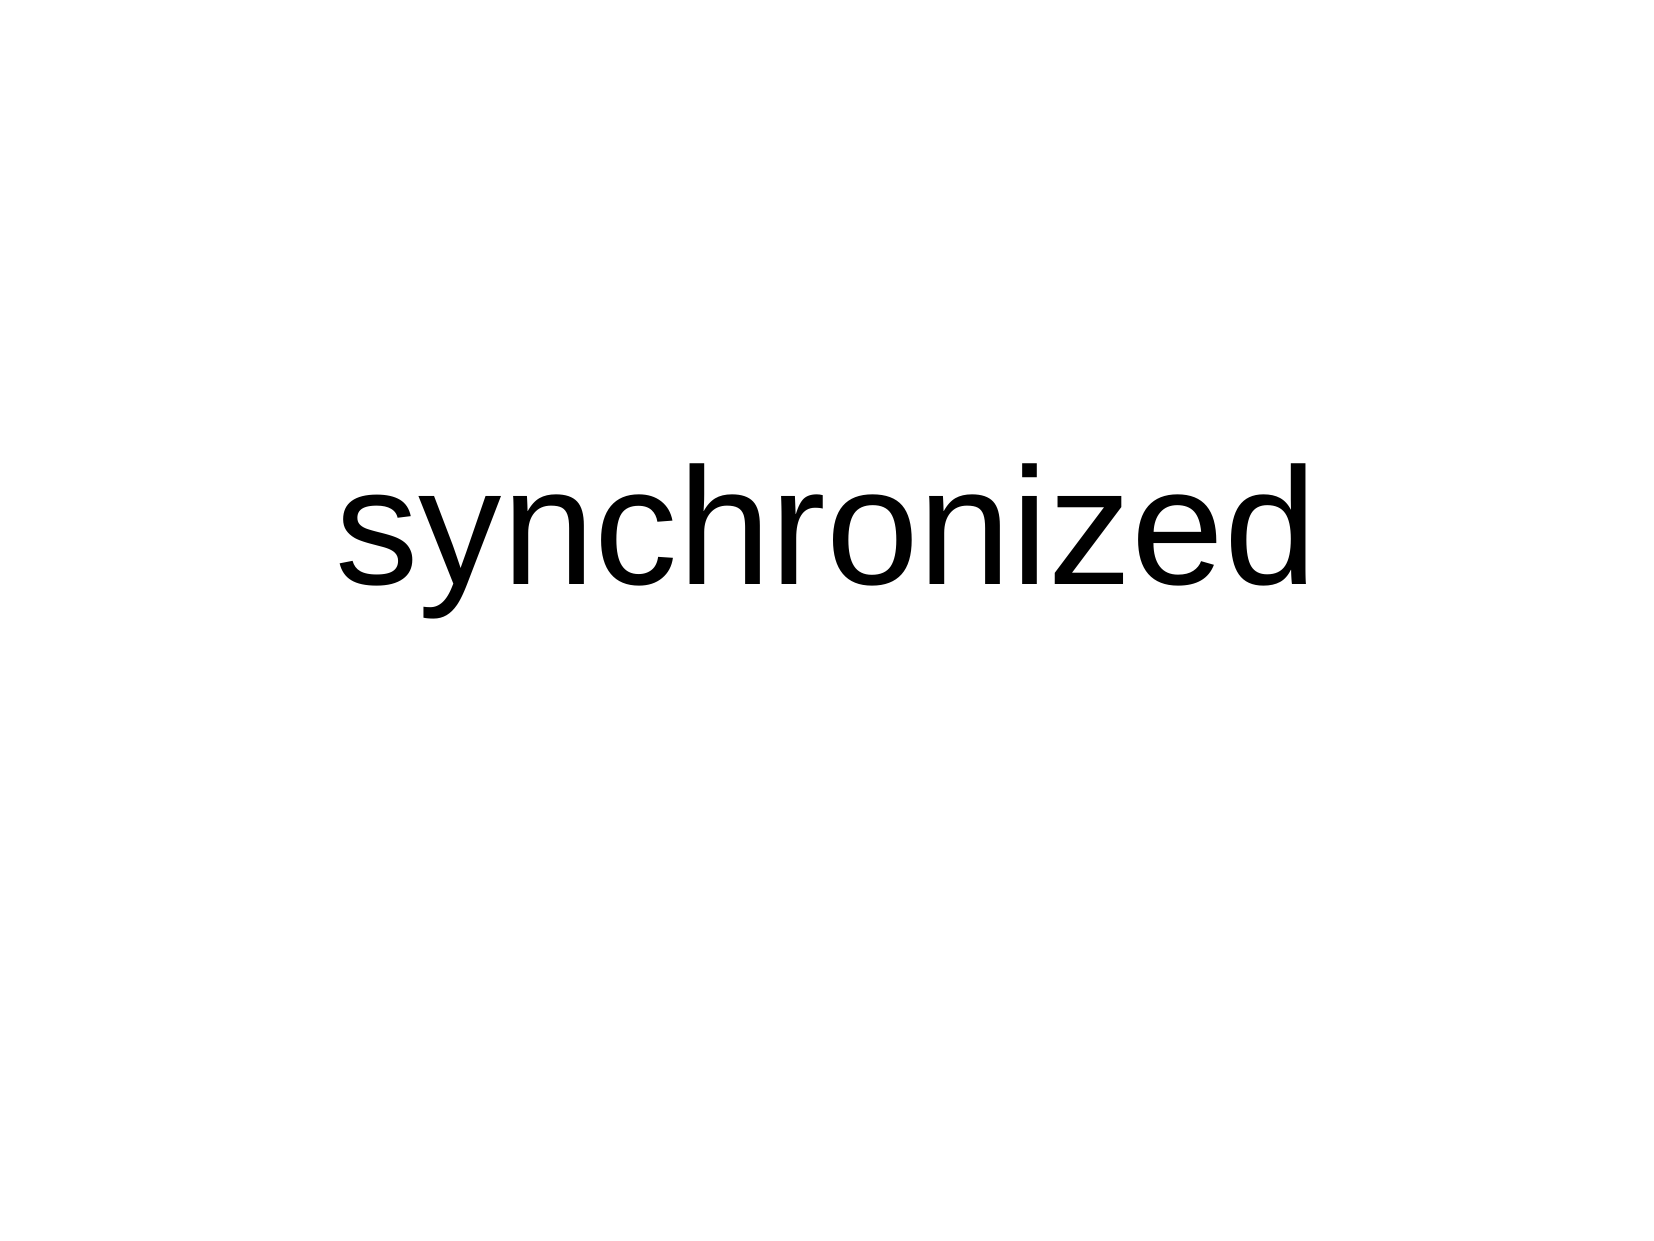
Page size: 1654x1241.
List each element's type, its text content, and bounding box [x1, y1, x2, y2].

text_box synchronized [144, 426, 1510, 628]
